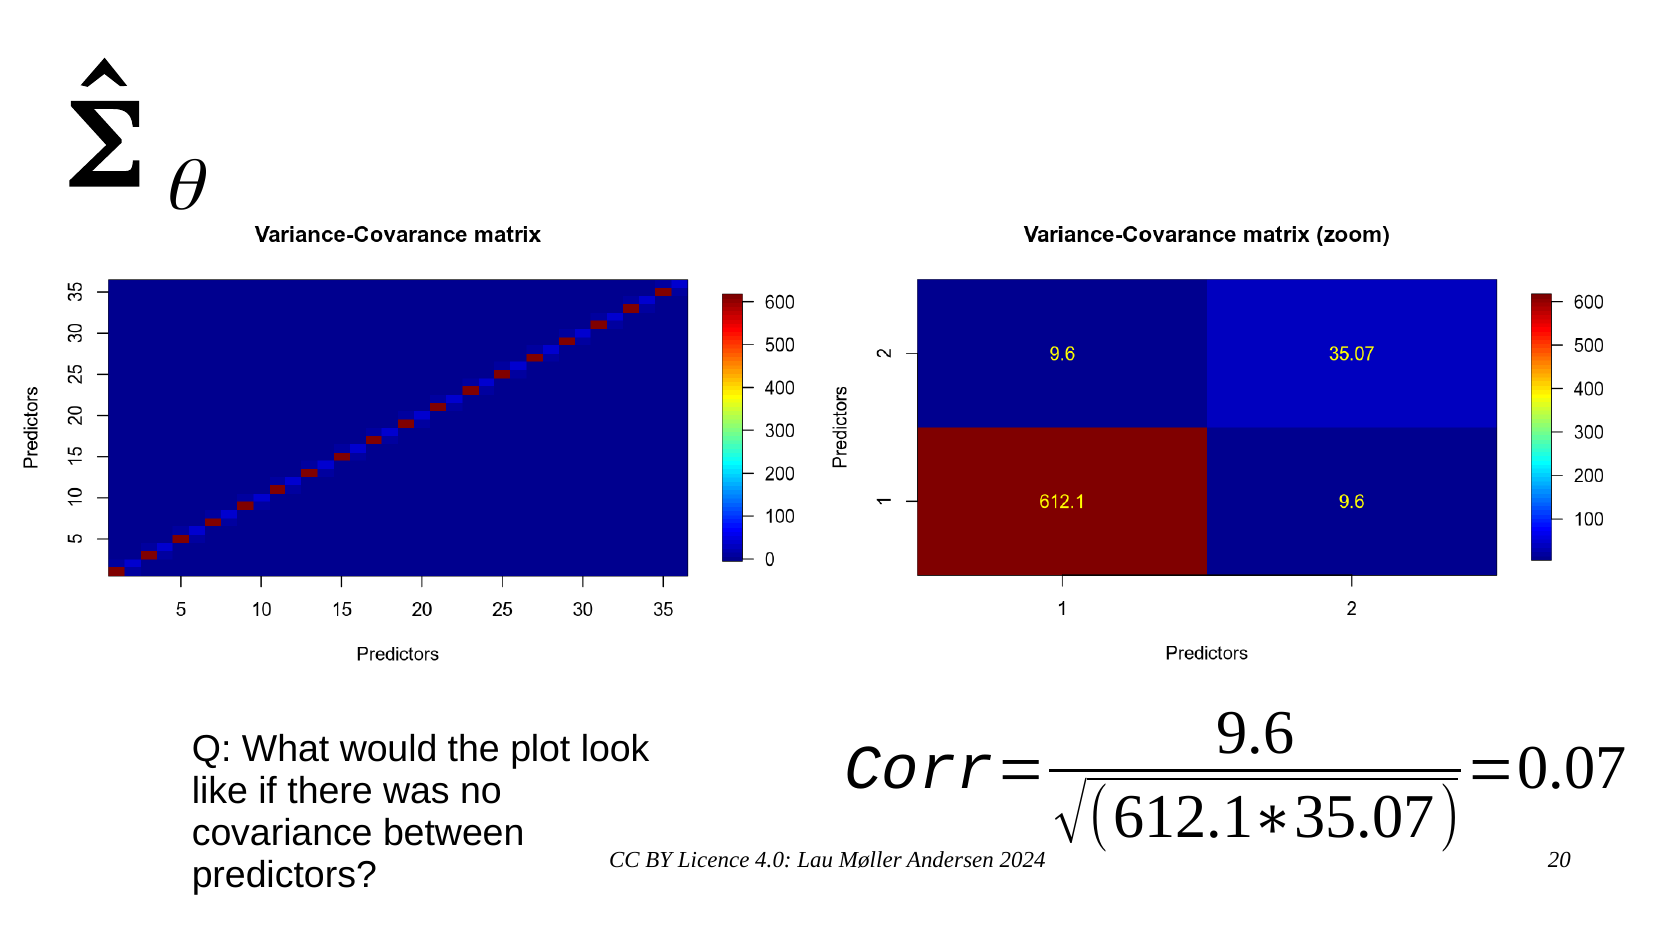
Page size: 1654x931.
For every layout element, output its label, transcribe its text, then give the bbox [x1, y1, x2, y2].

chart [59, 48, 257, 223]
text_box Q: What would the plot look like if there was no covariance between predictors? [177, 720, 674, 931]
picture [17, 188, 1636, 689]
chart [838, 696, 1635, 856]
